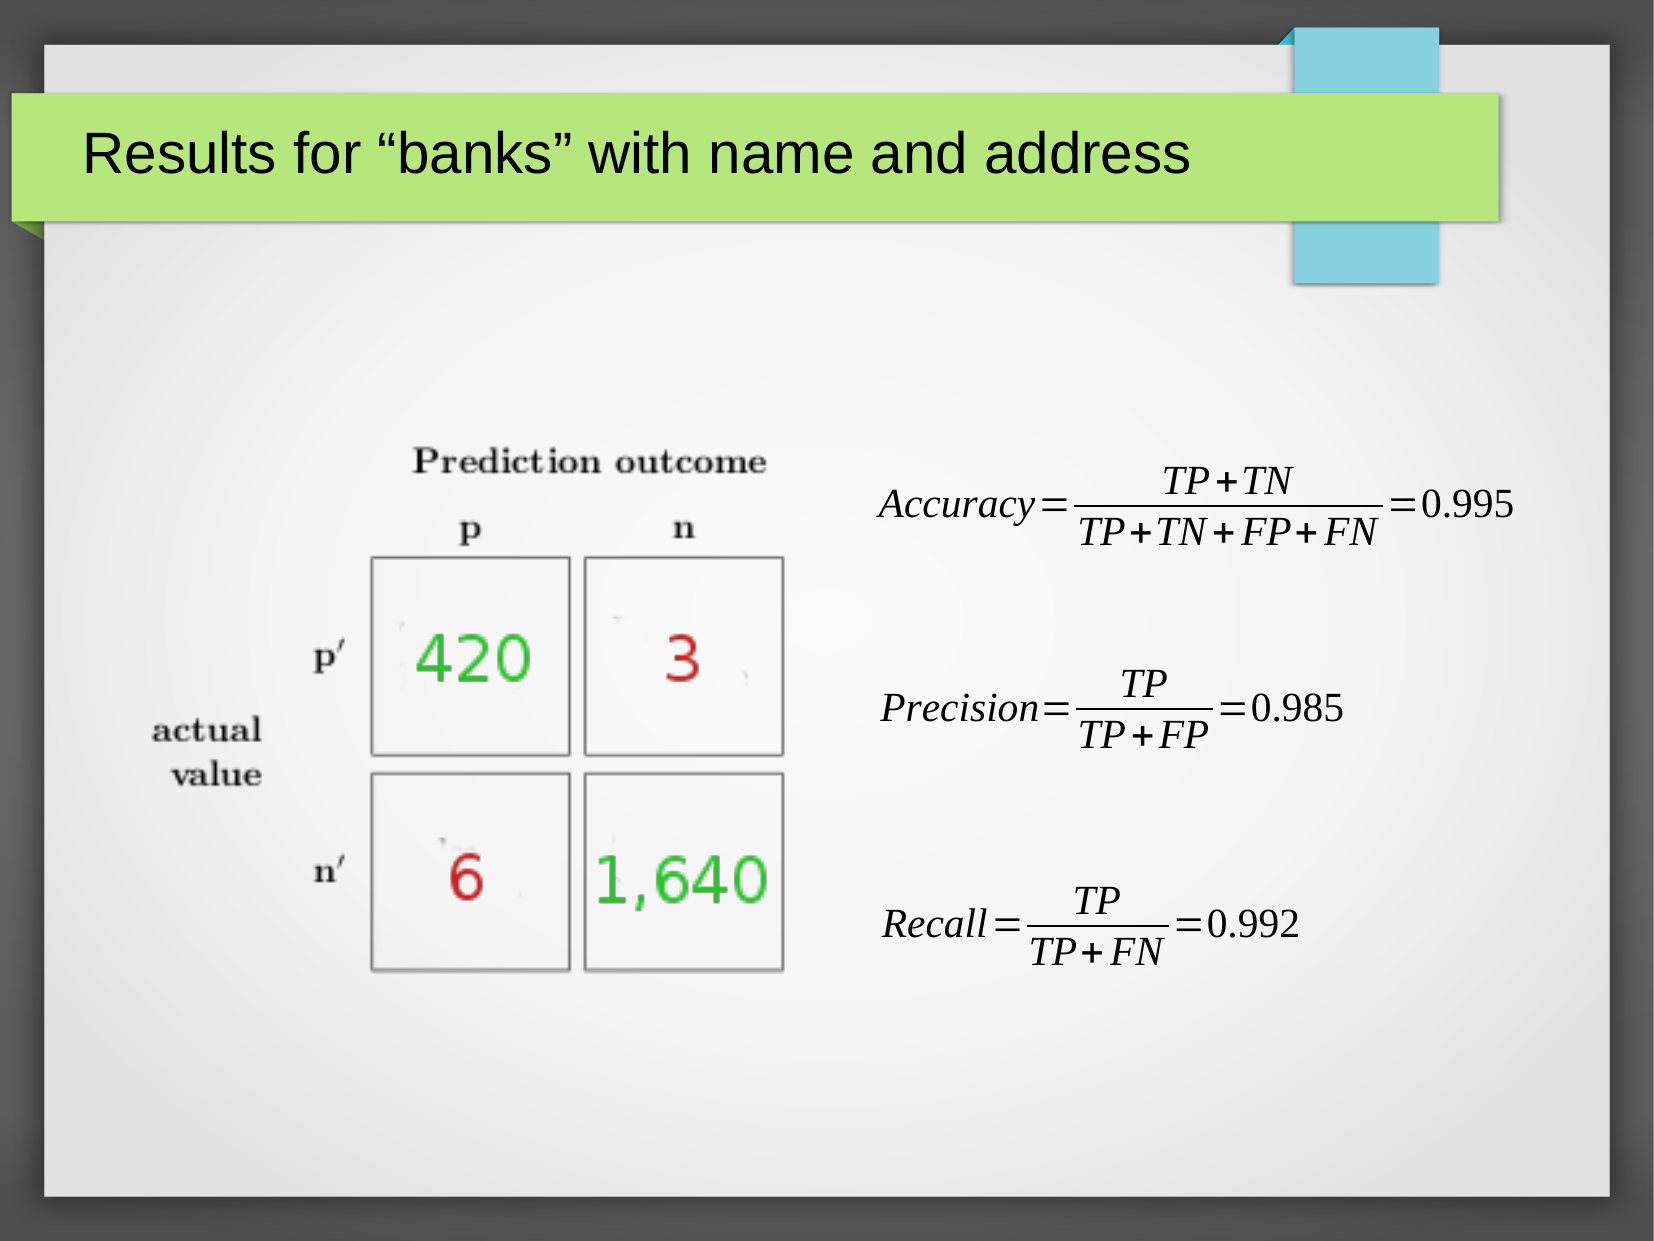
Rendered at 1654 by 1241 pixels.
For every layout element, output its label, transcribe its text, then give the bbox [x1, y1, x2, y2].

chart [867, 456, 1521, 556]
chart [874, 876, 1306, 976]
chart [872, 660, 1351, 759]
title Results for “banks” with name and address [82, 94, 1264, 213]
picture [0, 0, 1654, 1241]
